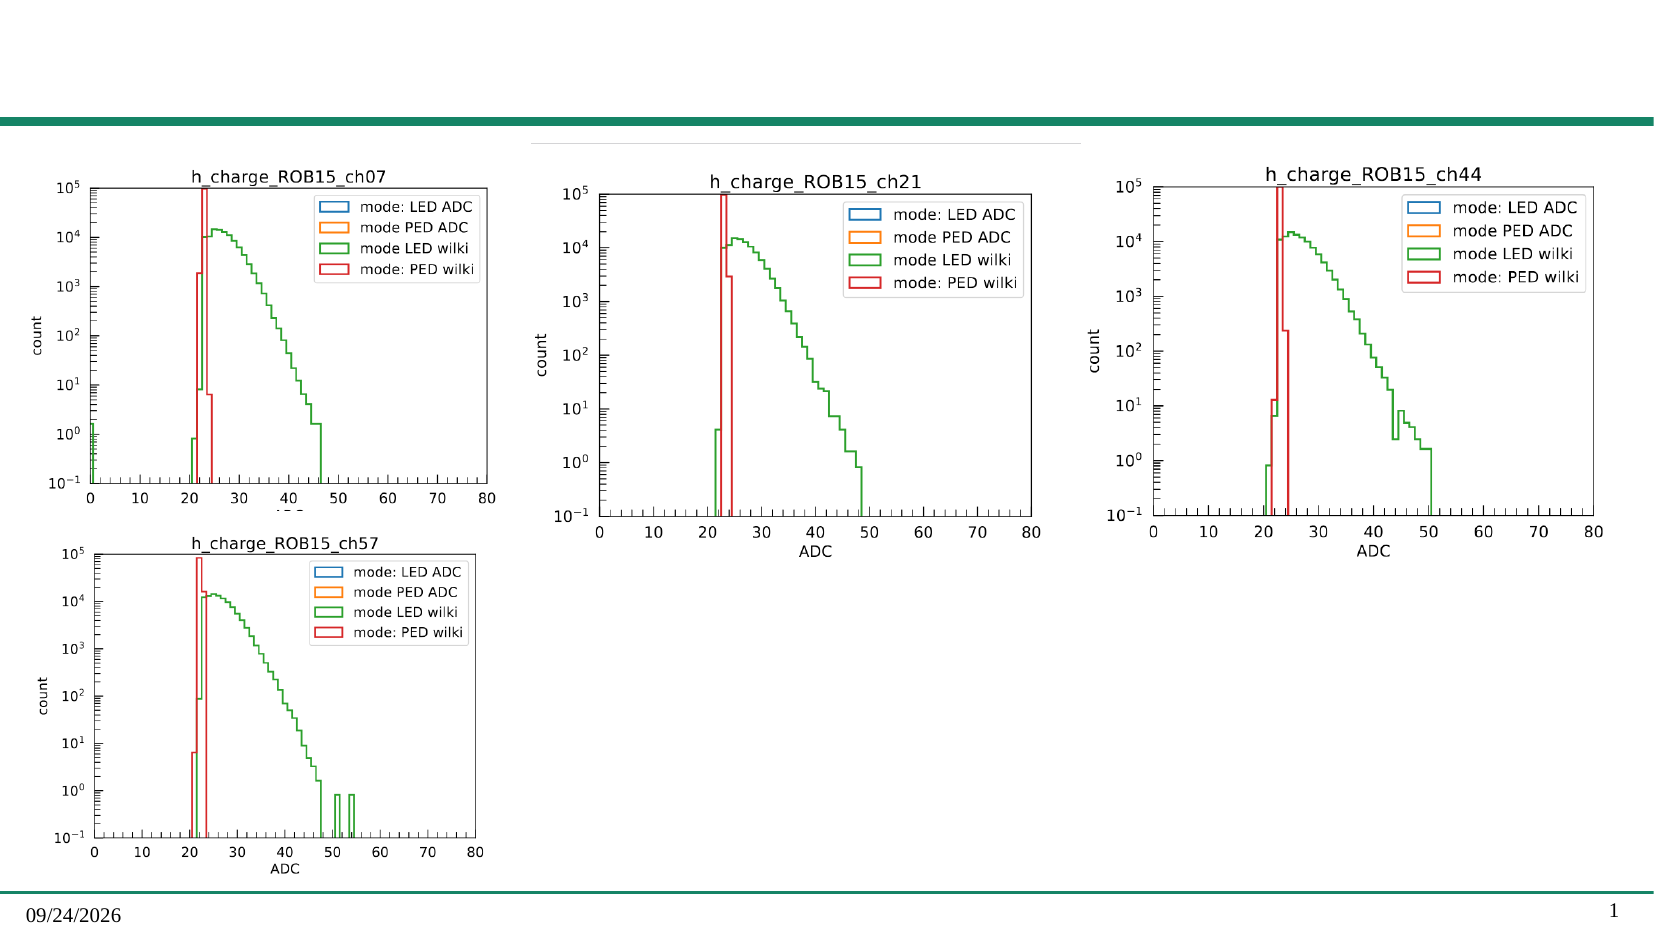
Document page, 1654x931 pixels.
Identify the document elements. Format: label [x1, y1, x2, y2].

picture [28, 143, 1081, 877]
picture [1085, 136, 1642, 559]
